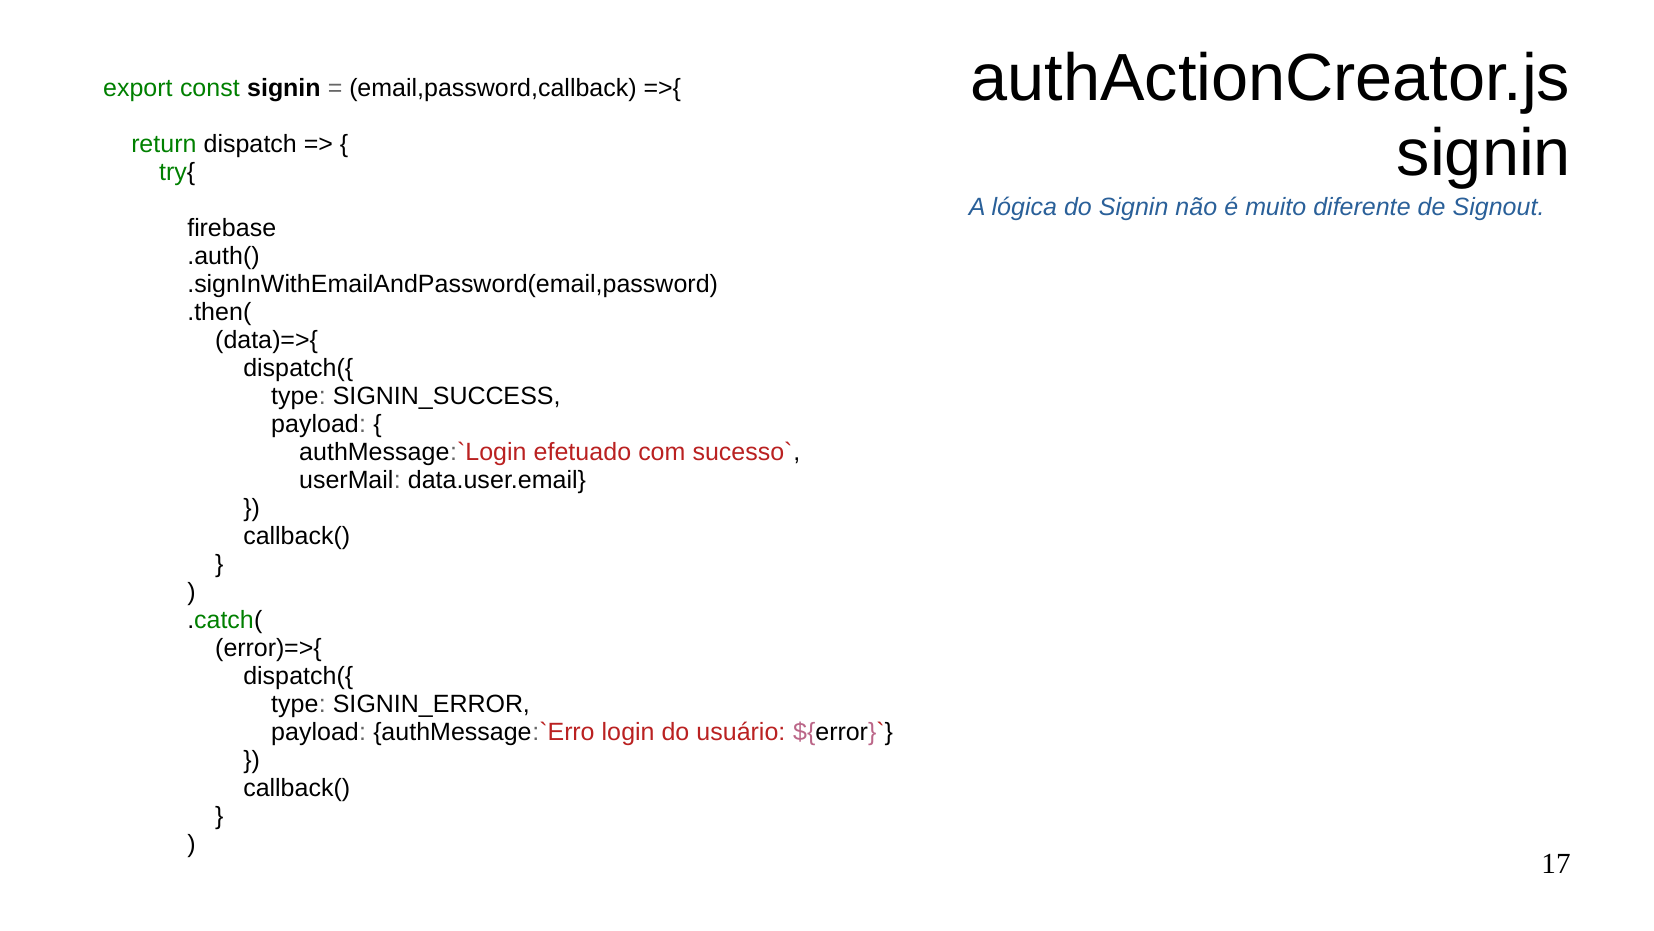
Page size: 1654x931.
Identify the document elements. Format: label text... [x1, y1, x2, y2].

text_box A lógica do Signin não é muito diferente de Signout. [954, 184, 1562, 228]
title authActionCreator.js signin [82, 37, 1571, 193]
text_box export const signin = (email,password,callback) =>{ return dispatch => { try{ firebase .auth() .signInWithEmailAndPassword(email,password) .then( (data)=>{ dispatch({ type: SIGNIN_SUCCESS, payload: { authMessage:`Login efetuado com sucesso`, userMail: data.user.email} }) callback() } ) .catch( (error)=>{ dispatch({ type: SIGNIN_ERROR, payload: {authMessage:`Erro login do usuário: ${error}`} }) callback() } ) [88, 66, 1503, 894]
